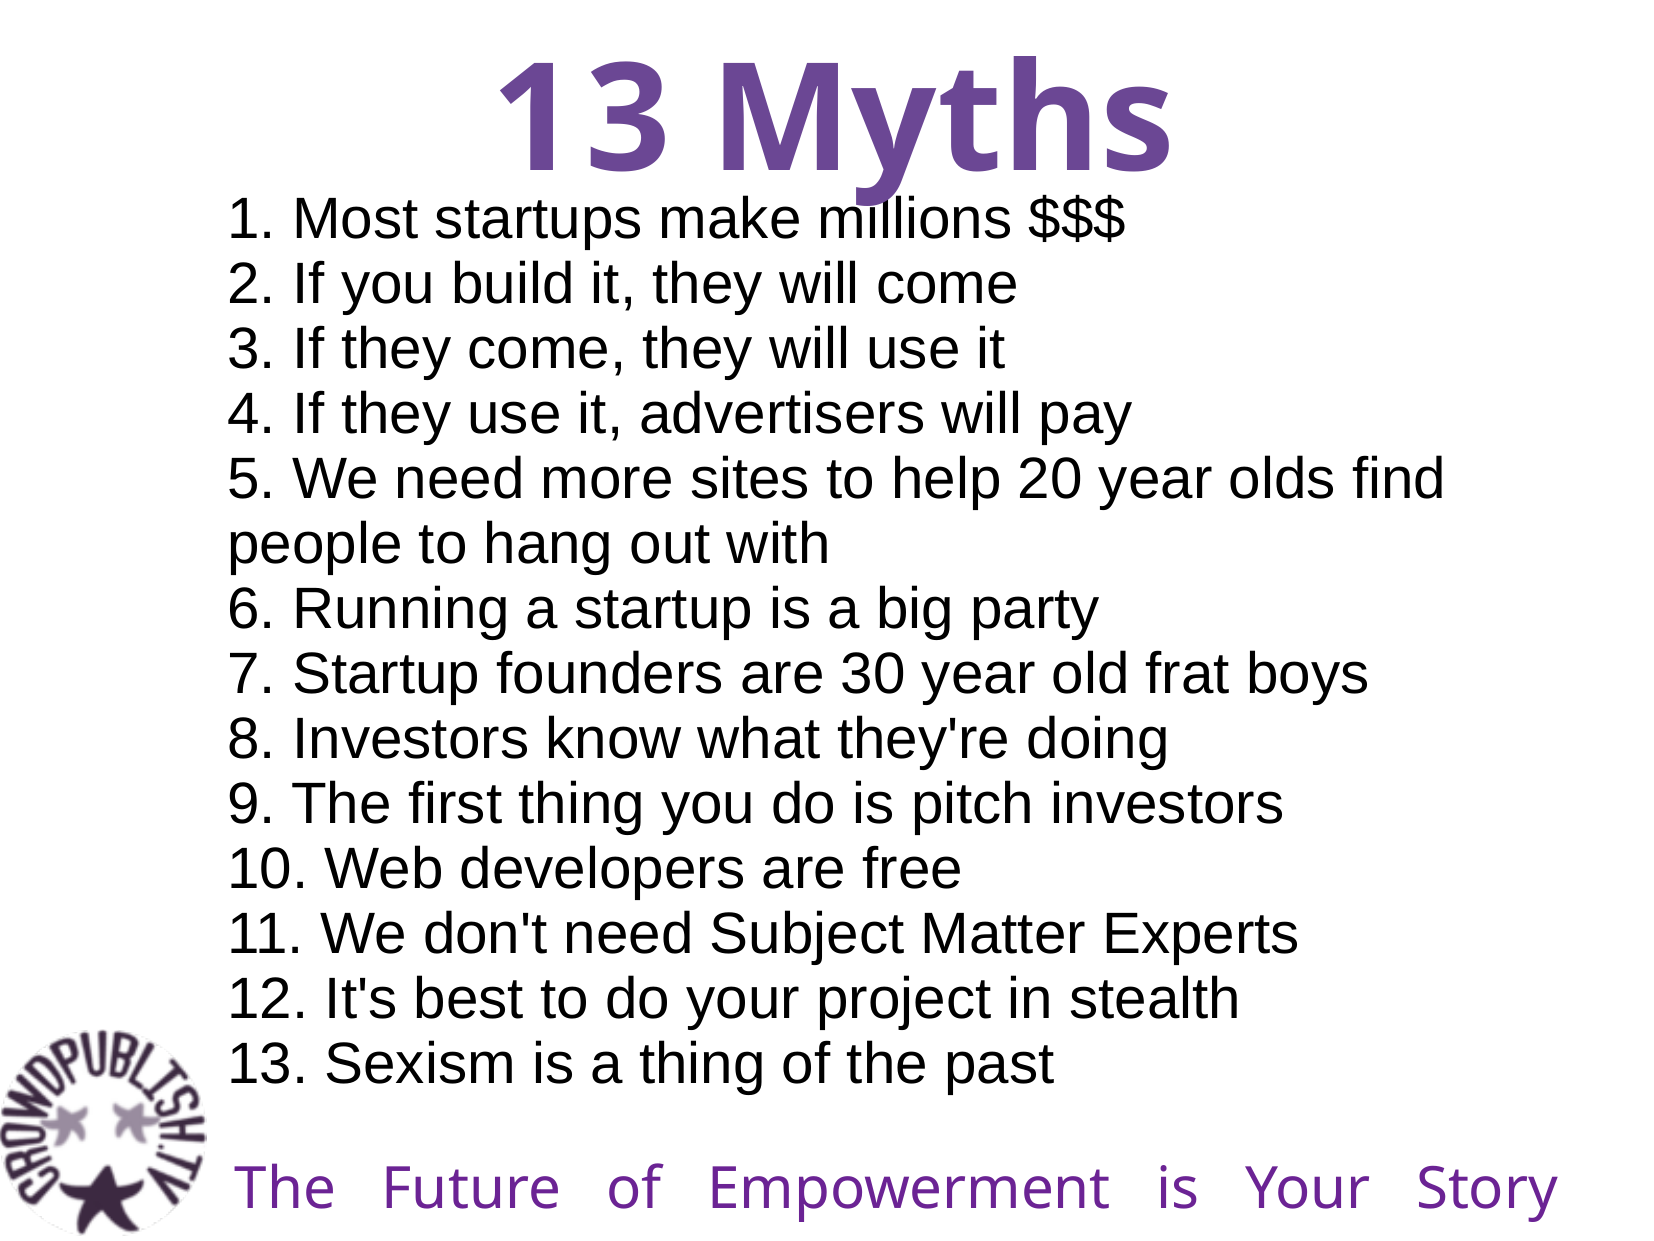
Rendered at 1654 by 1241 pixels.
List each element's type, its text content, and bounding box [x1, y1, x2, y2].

subtitle 1. Most startups make millions $$$ 2. If you build it, they will come 3. If they come, they will use it 4. If they use it, advertisers will pay 5. We need more sites to help 20 year olds find people to hang out with 6. Running a startup is a big party 7. Startup founders are 30 year old frat boys 8. Investors know what they're doing 9. The first thing you do is pitch investors 10. Web developers are free 11. We don't need Subject Matter Experts 12. It's best to do your project in stealth 13. Sexism is a thing of the past [227, 217, 1640, 1139]
text_box [1192, 986, 1233, 1044]
picture [0, 1029, 207, 1238]
title The Future of Empowerment is Your Story [206, 1118, 1588, 1241]
text_box 1 3 Myths [19, 8, 1648, 217]
